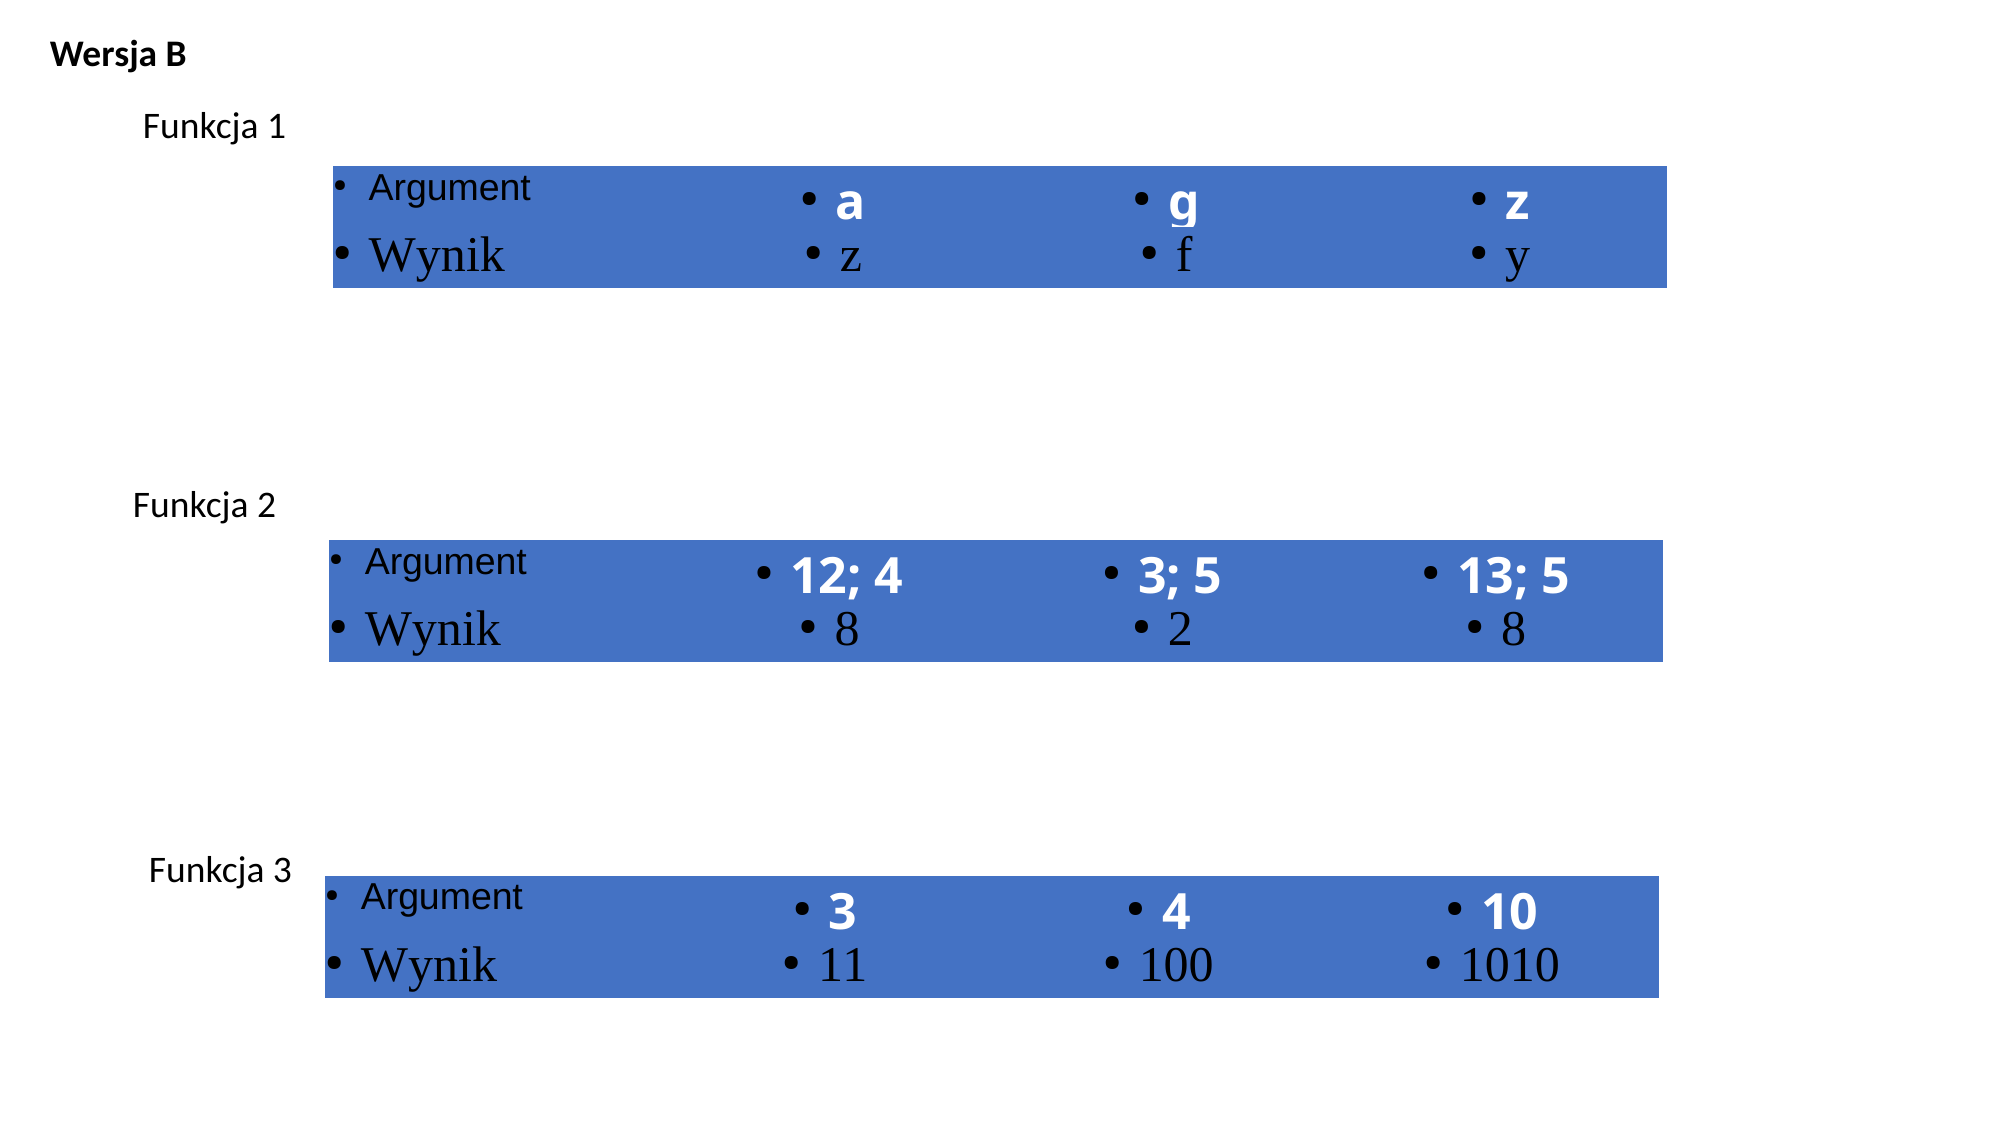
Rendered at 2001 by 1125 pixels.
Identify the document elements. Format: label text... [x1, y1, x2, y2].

table_header 13; 5 [1329, 540, 1663, 601]
table_cell z [667, 227, 1000, 288]
table_cell 8 [663, 601, 996, 662]
table_cell 11 [659, 937, 992, 998]
table_header 3 [659, 876, 992, 937]
table_header a [667, 166, 1000, 227]
table_header g [1178, 197, 1189, 214]
table_cell 1010 [1325, 937, 1659, 998]
table_cell 2 [996, 601, 1329, 662]
table_cell y [1333, 227, 1667, 288]
text_box Funkcja 2 [117, 472, 331, 533]
table_header 3; 5 [996, 540, 1329, 601]
table_cell Wynik [325, 937, 659, 998]
table_header Argument [333, 166, 667, 227]
table_header Argument [325, 876, 659, 937]
table_cell 8 [1329, 601, 1663, 662]
table_cell f [1000, 227, 1333, 288]
text_box Funkcja 1 [127, 94, 394, 155]
table_header 12; 4 [663, 540, 996, 601]
table_header 4 [992, 876, 1325, 937]
table_header g [1000, 166, 1333, 227]
table_header Argument [329, 540, 663, 601]
table_header z [1333, 166, 1667, 227]
table_cell Wynik [333, 227, 667, 288]
table_cell 100 [992, 937, 1325, 998]
text_box Funkcja 3 [133, 837, 338, 899]
text_box Wersja B [34, 21, 204, 83]
table_cell Wynik [329, 601, 663, 662]
table_header 10 [1325, 876, 1659, 937]
